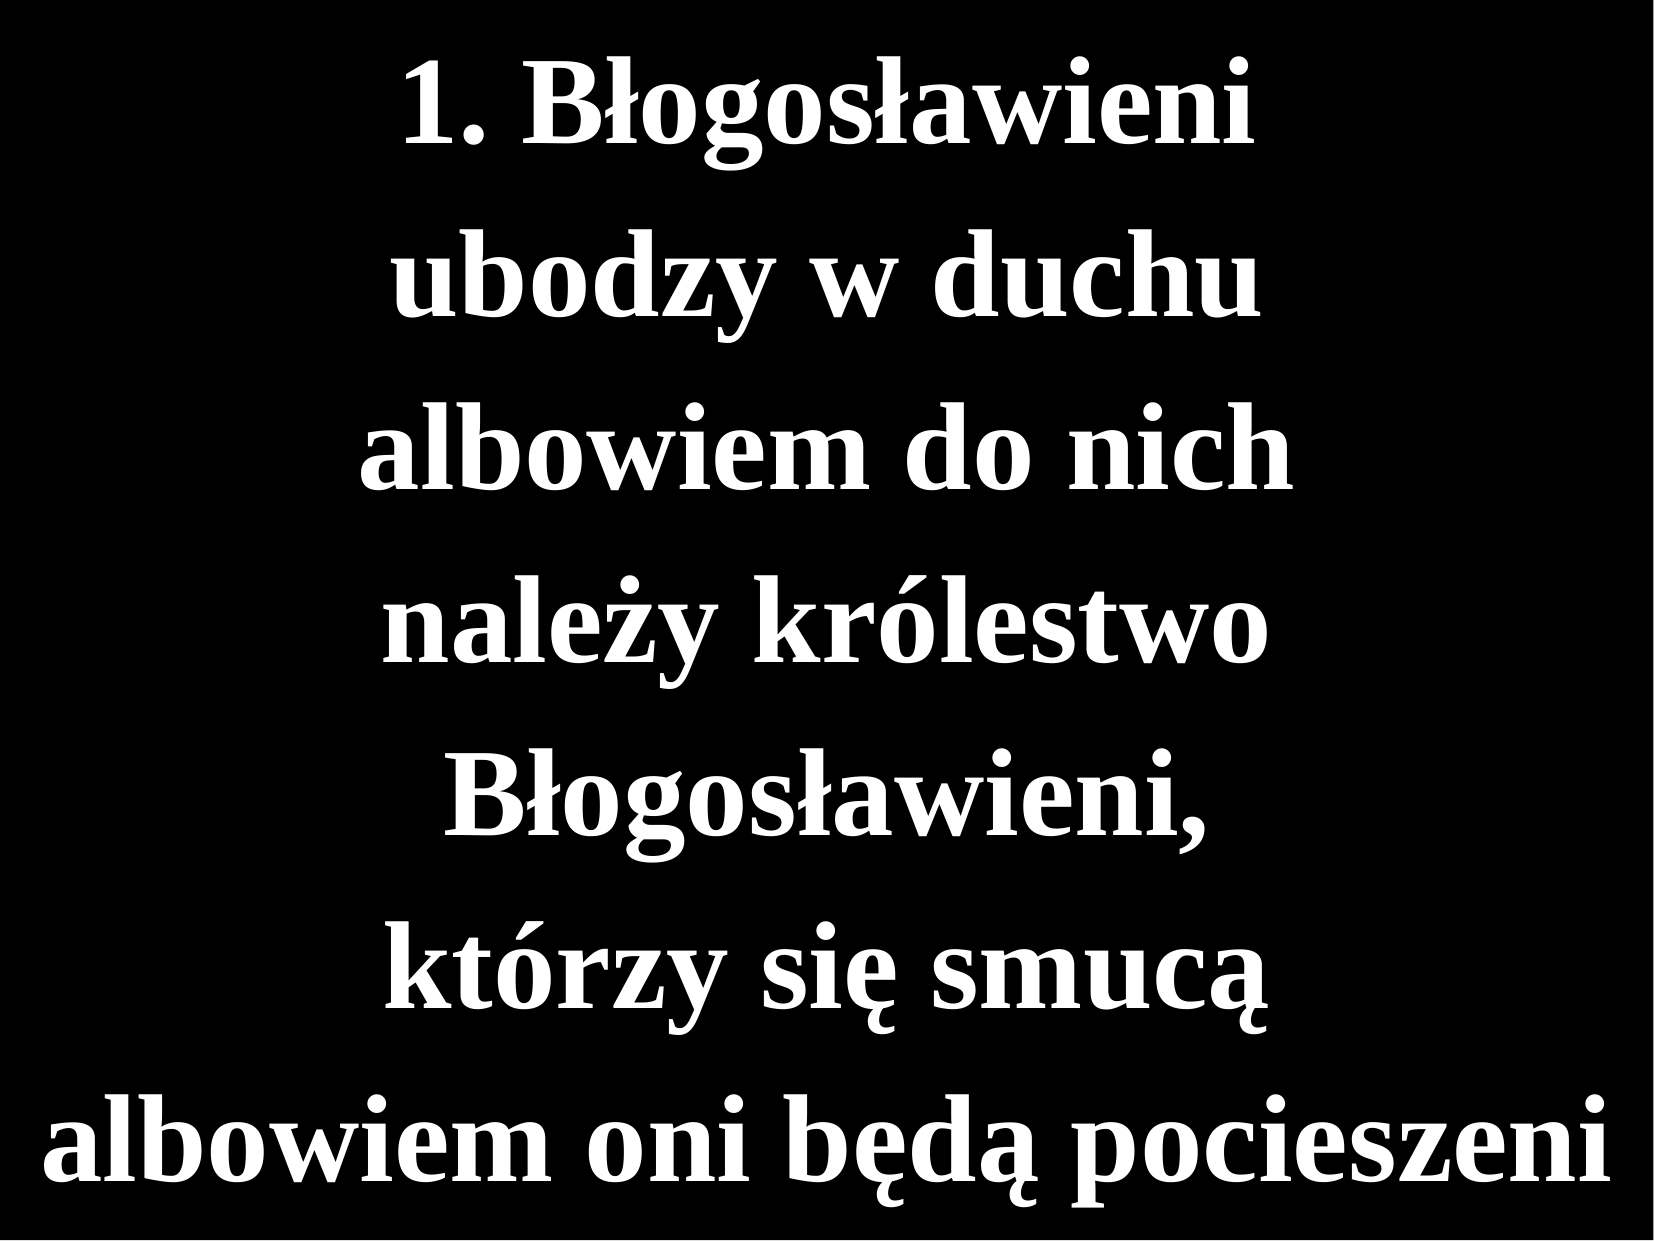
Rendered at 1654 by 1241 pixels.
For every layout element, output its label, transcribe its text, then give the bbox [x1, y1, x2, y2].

title 1. Błogosławieni ppp ubodzy w duchu ppp albowiem do nich ppp należy królestwo ppp Błogosławieni, ppp którzy się smucą ppp albowiem oni będą pocieszeni [0, 0, 1654, 1241]
